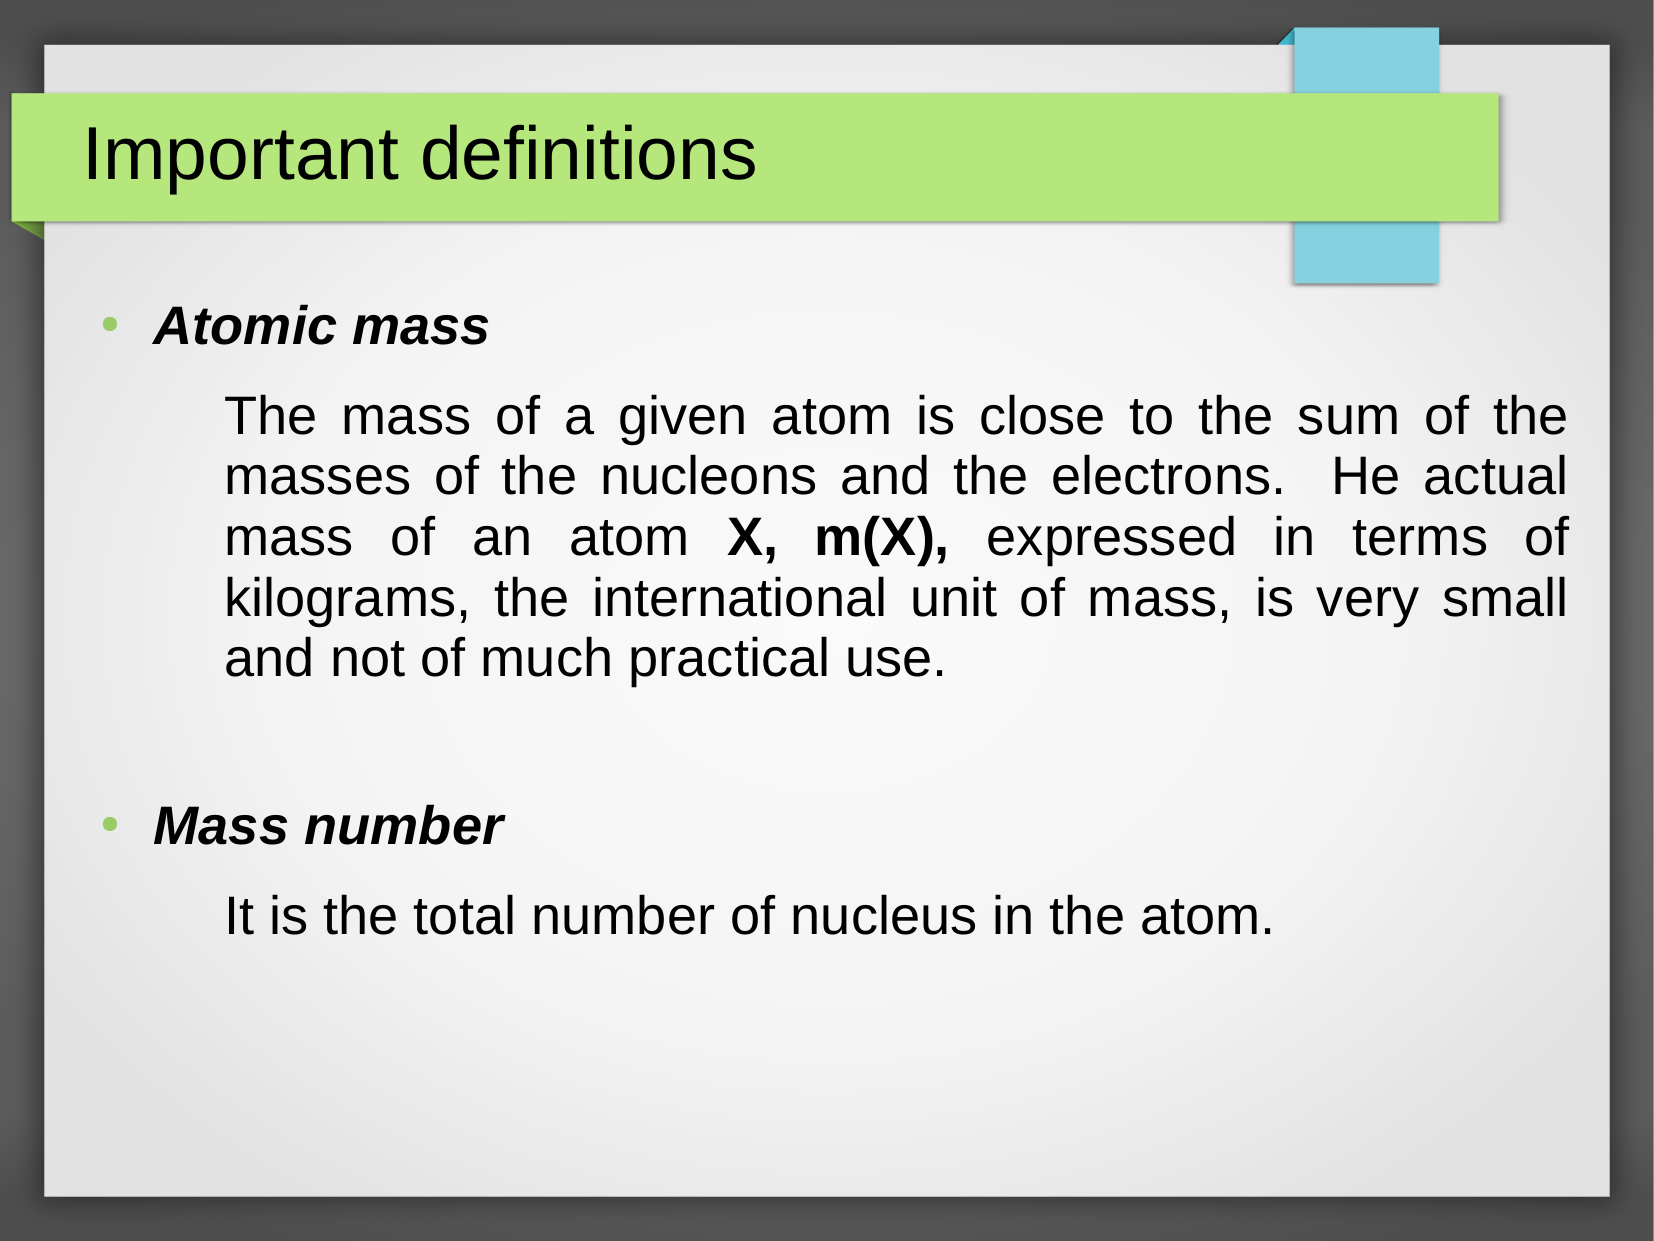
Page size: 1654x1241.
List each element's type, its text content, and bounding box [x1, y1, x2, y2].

list Atomic mass The mass of a given atom is close to the sum of the masses of the nucleons and the electrons. He actual mass of an atom X, m(X), expressed in terms of kilograms, the international unit of mass, is very small and not of much practical use. Mass number It is the total number of nucleus in the atom. [82, 295, 1571, 1015]
picture [0, 0, 1654, 1241]
title Important definitions [82, 94, 1264, 213]
